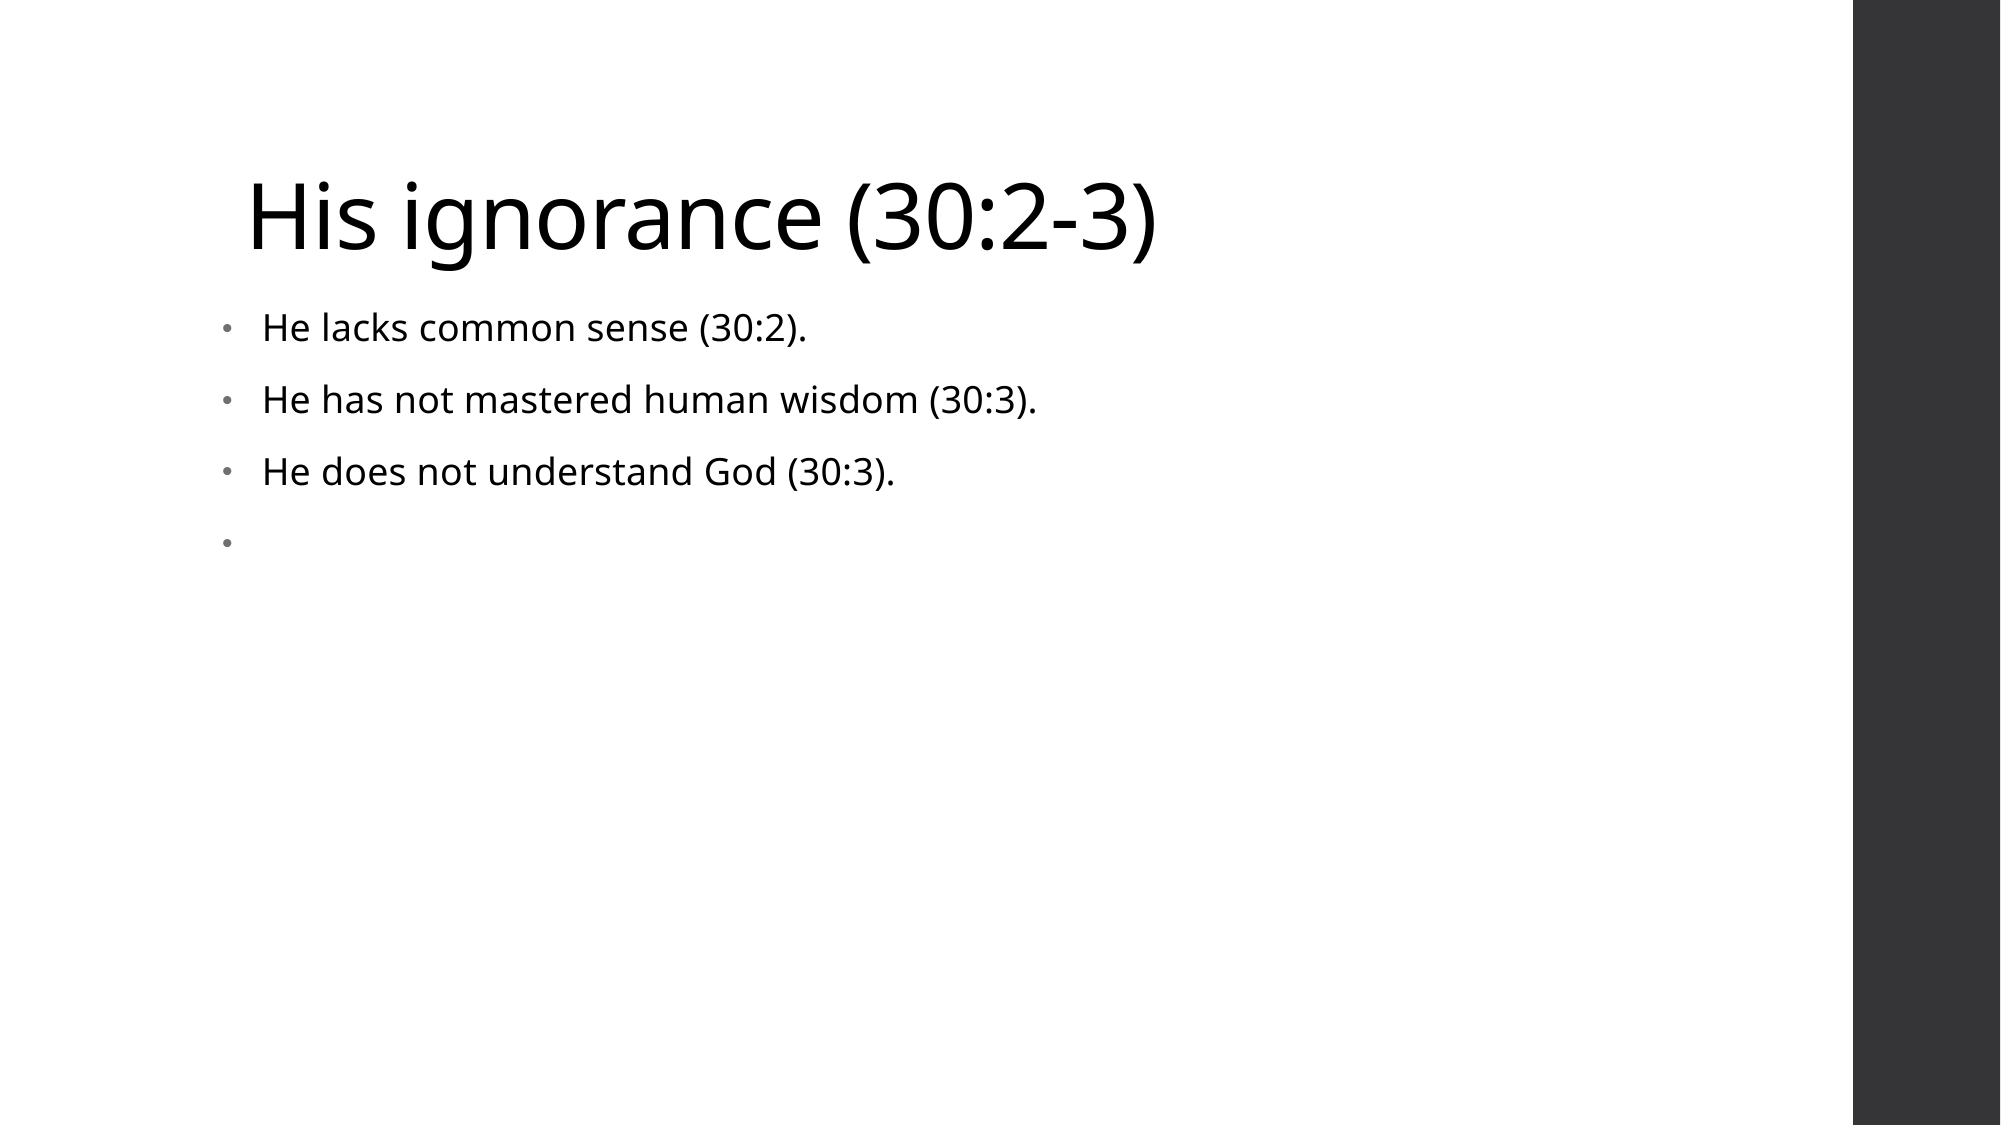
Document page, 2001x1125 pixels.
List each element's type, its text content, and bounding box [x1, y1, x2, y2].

list He lacks common sense (30:2). He has not mastered human wisdom (30:3). He does not understand God (30:3). [206, 299, 1617, 1014]
title His ignorance (30:2-3) [206, 60, 1797, 278]
